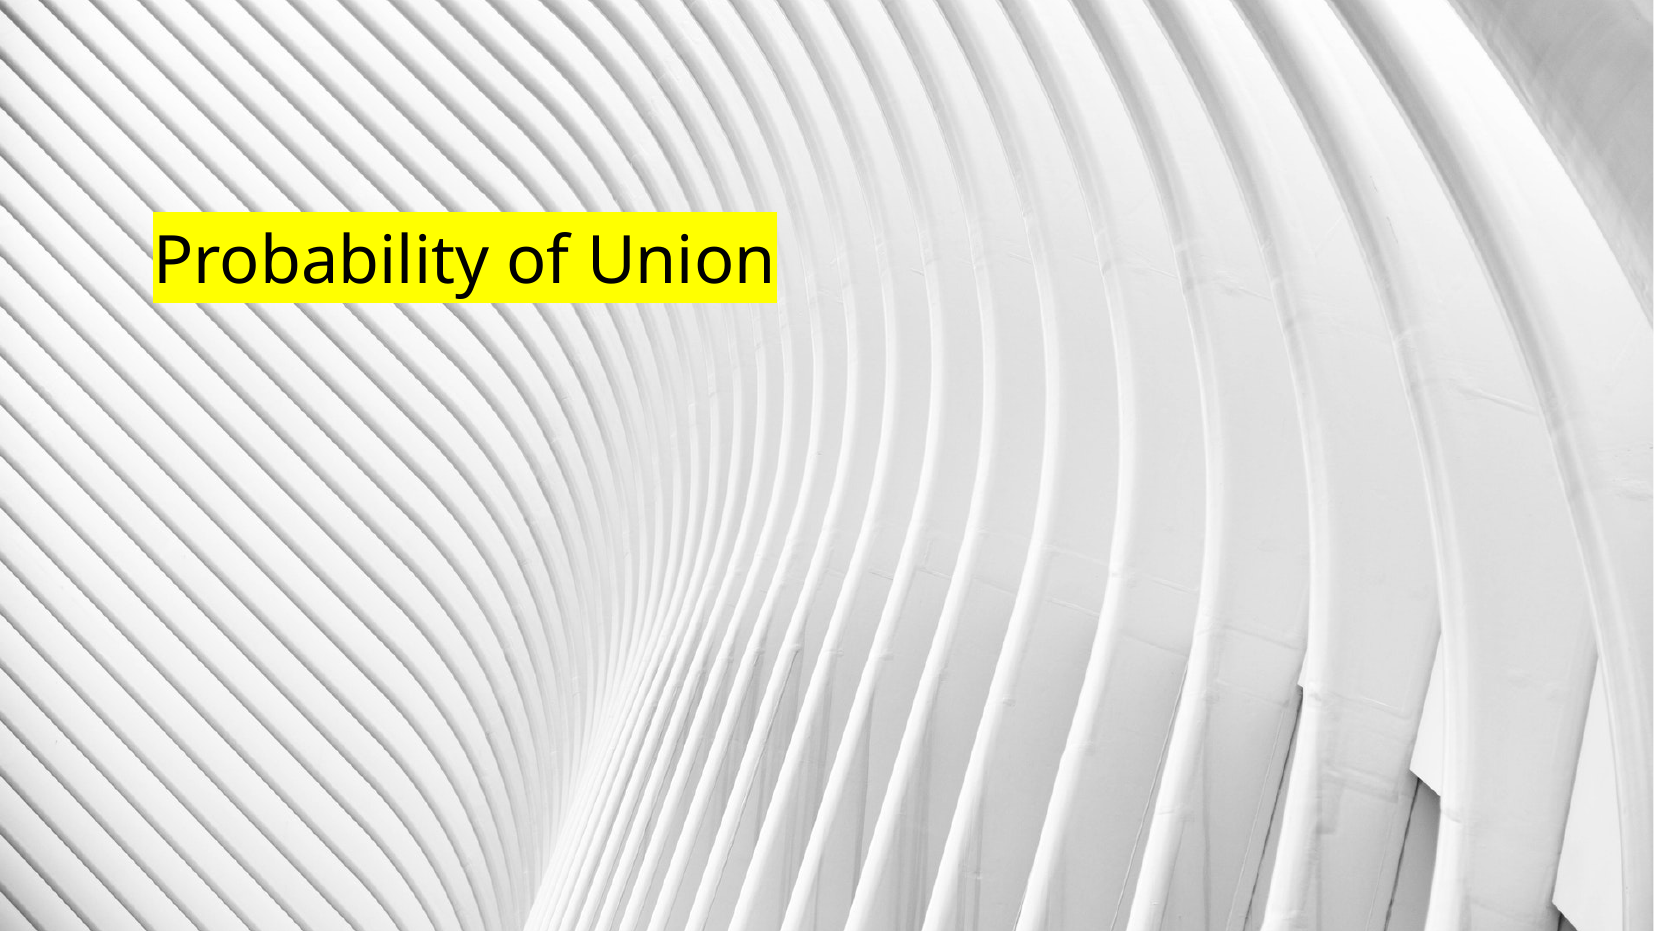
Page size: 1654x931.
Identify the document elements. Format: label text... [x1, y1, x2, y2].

picture [0, 0, 1654, 931]
list Probability of Union [82, 217, 1571, 839]
